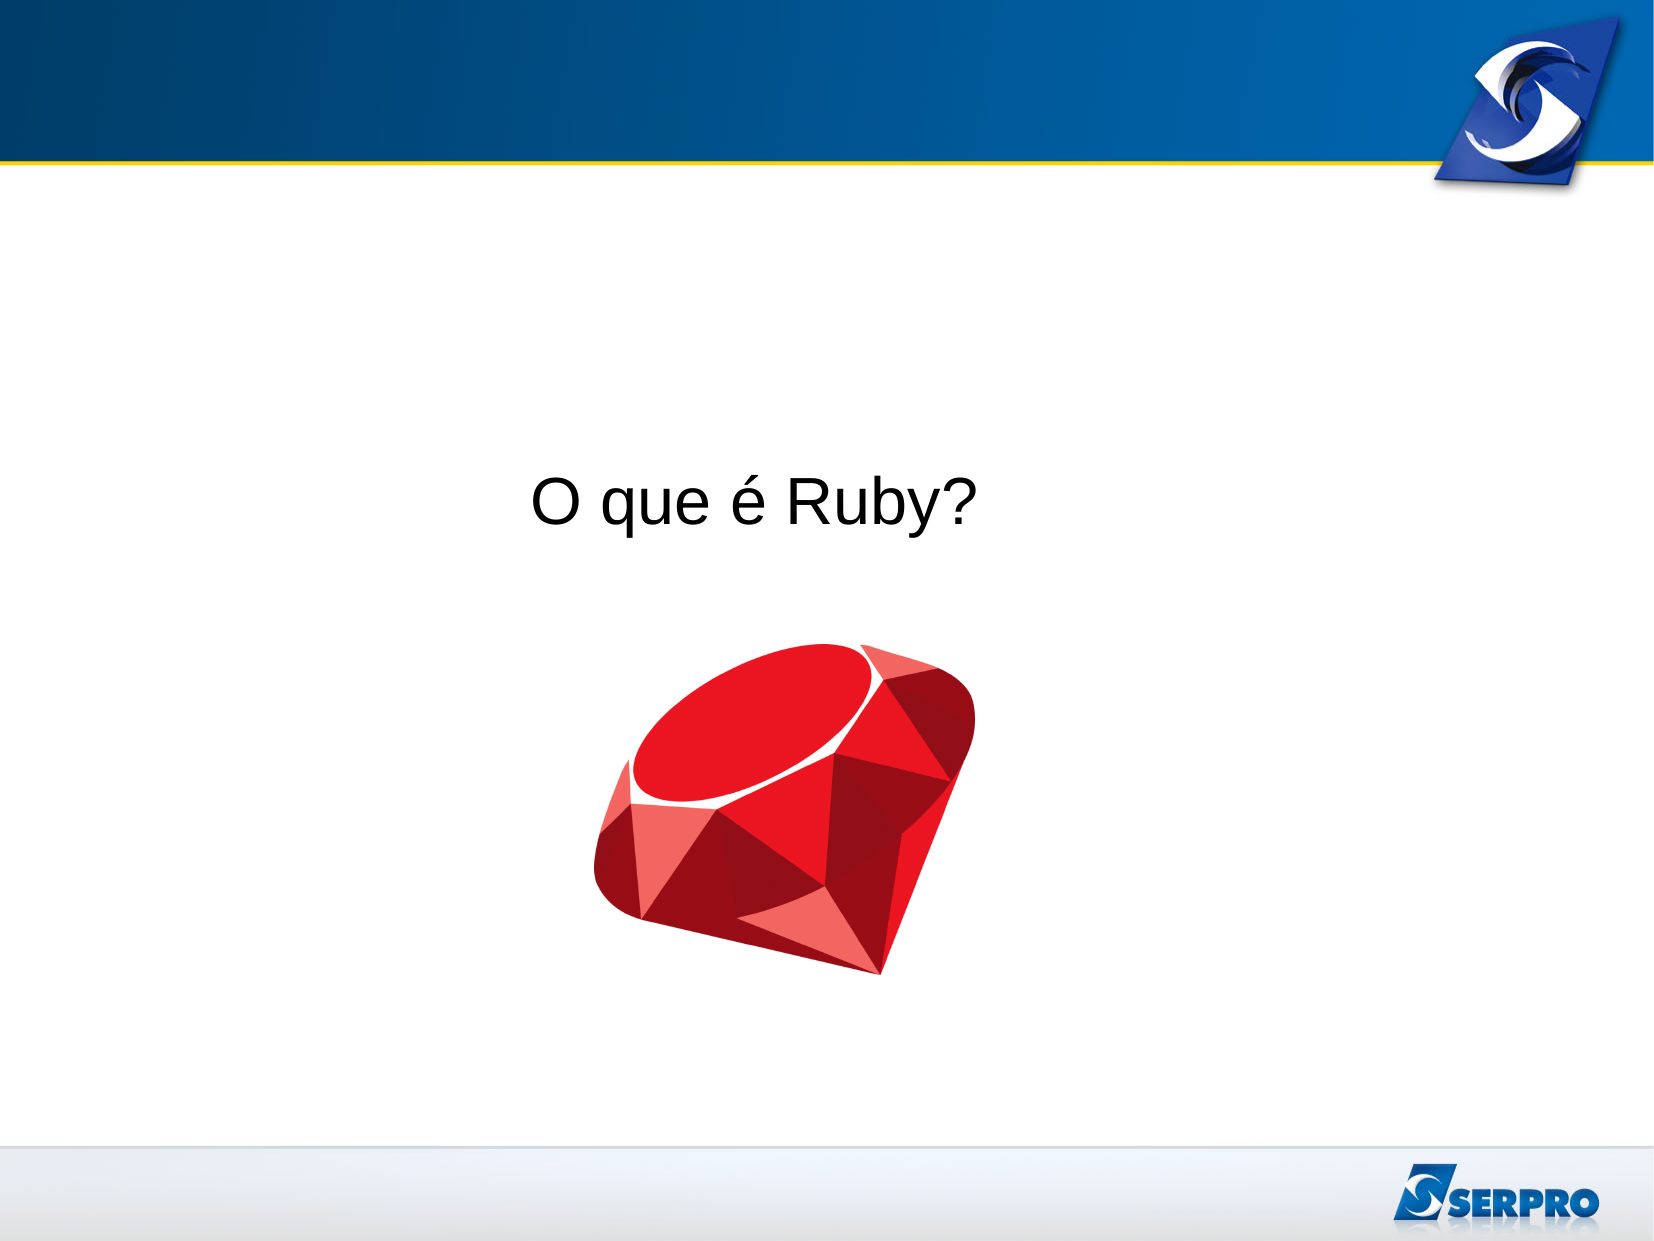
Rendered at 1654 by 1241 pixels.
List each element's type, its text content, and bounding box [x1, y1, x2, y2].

subtitle O que é Ruby? [75, 41, 1434, 962]
picture [0, 0, 1654, 1241]
